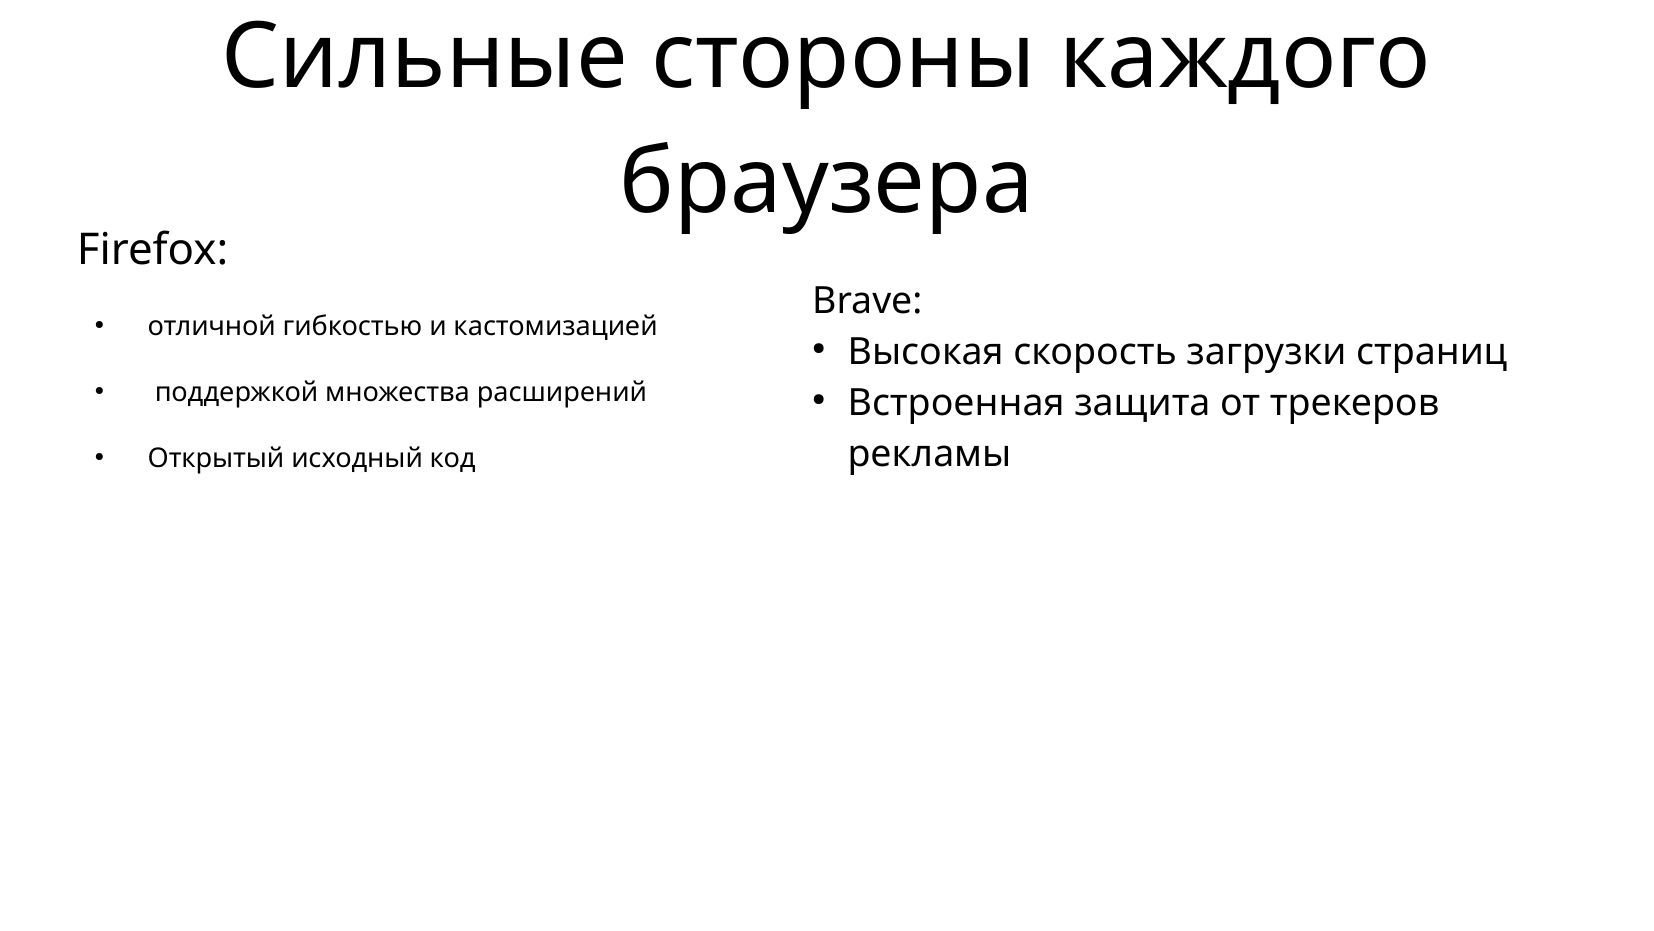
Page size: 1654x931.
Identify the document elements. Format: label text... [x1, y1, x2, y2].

text_box Brave: Высокая скорость загрузки страниц Встроенная защита от трекеров рекламы [797, 265, 1565, 709]
list Firefox: отличной гибкостью и кастомизацией поддержкой множества расширений Открытый исходный код [76, 217, 709, 758]
title Сильные стороны каждого браузера [82, 0, 1571, 240]
